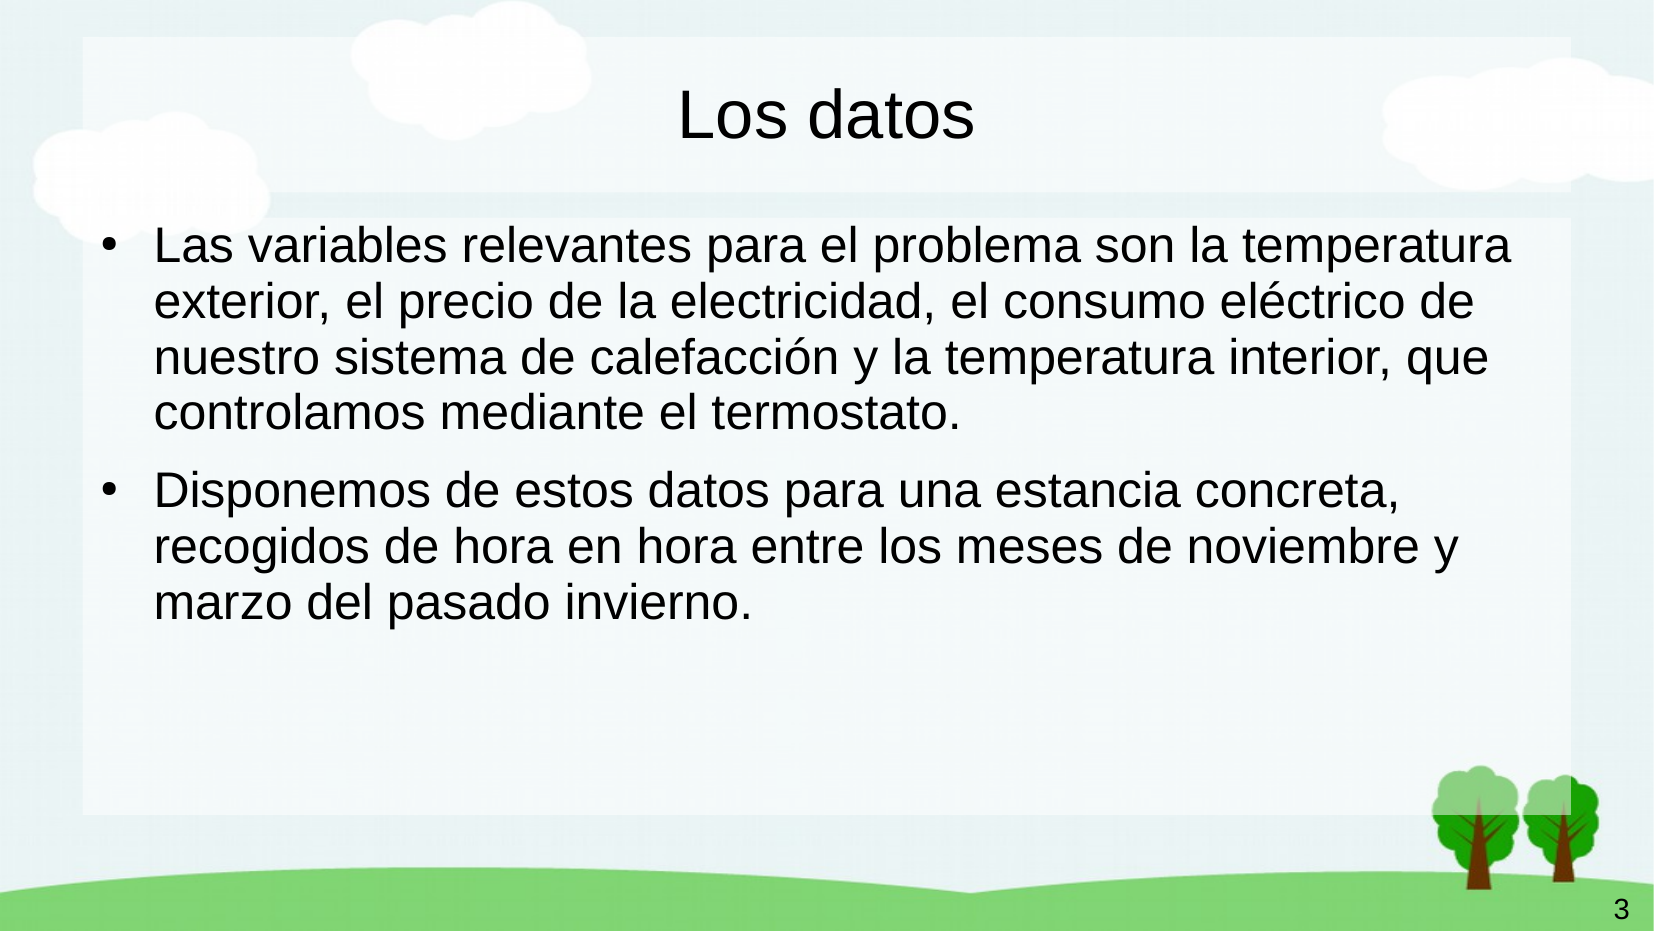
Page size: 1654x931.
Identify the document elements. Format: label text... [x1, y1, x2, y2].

picture [0, 0, 1654, 931]
title Los datos [82, 37, 1571, 193]
list Las variables relevantes para el problema son la temperatura exterior, el precio de la electricidad, el consumo eléctrico de nuestro sistema de calefacción y la temperatura interior, que controlamos mediante el termostato. Disponemos de estos datos para una estancia concreta, recogidos de hora en hora entre los meses de noviembre y marzo del pasado invierno. [82, 217, 1571, 815]
